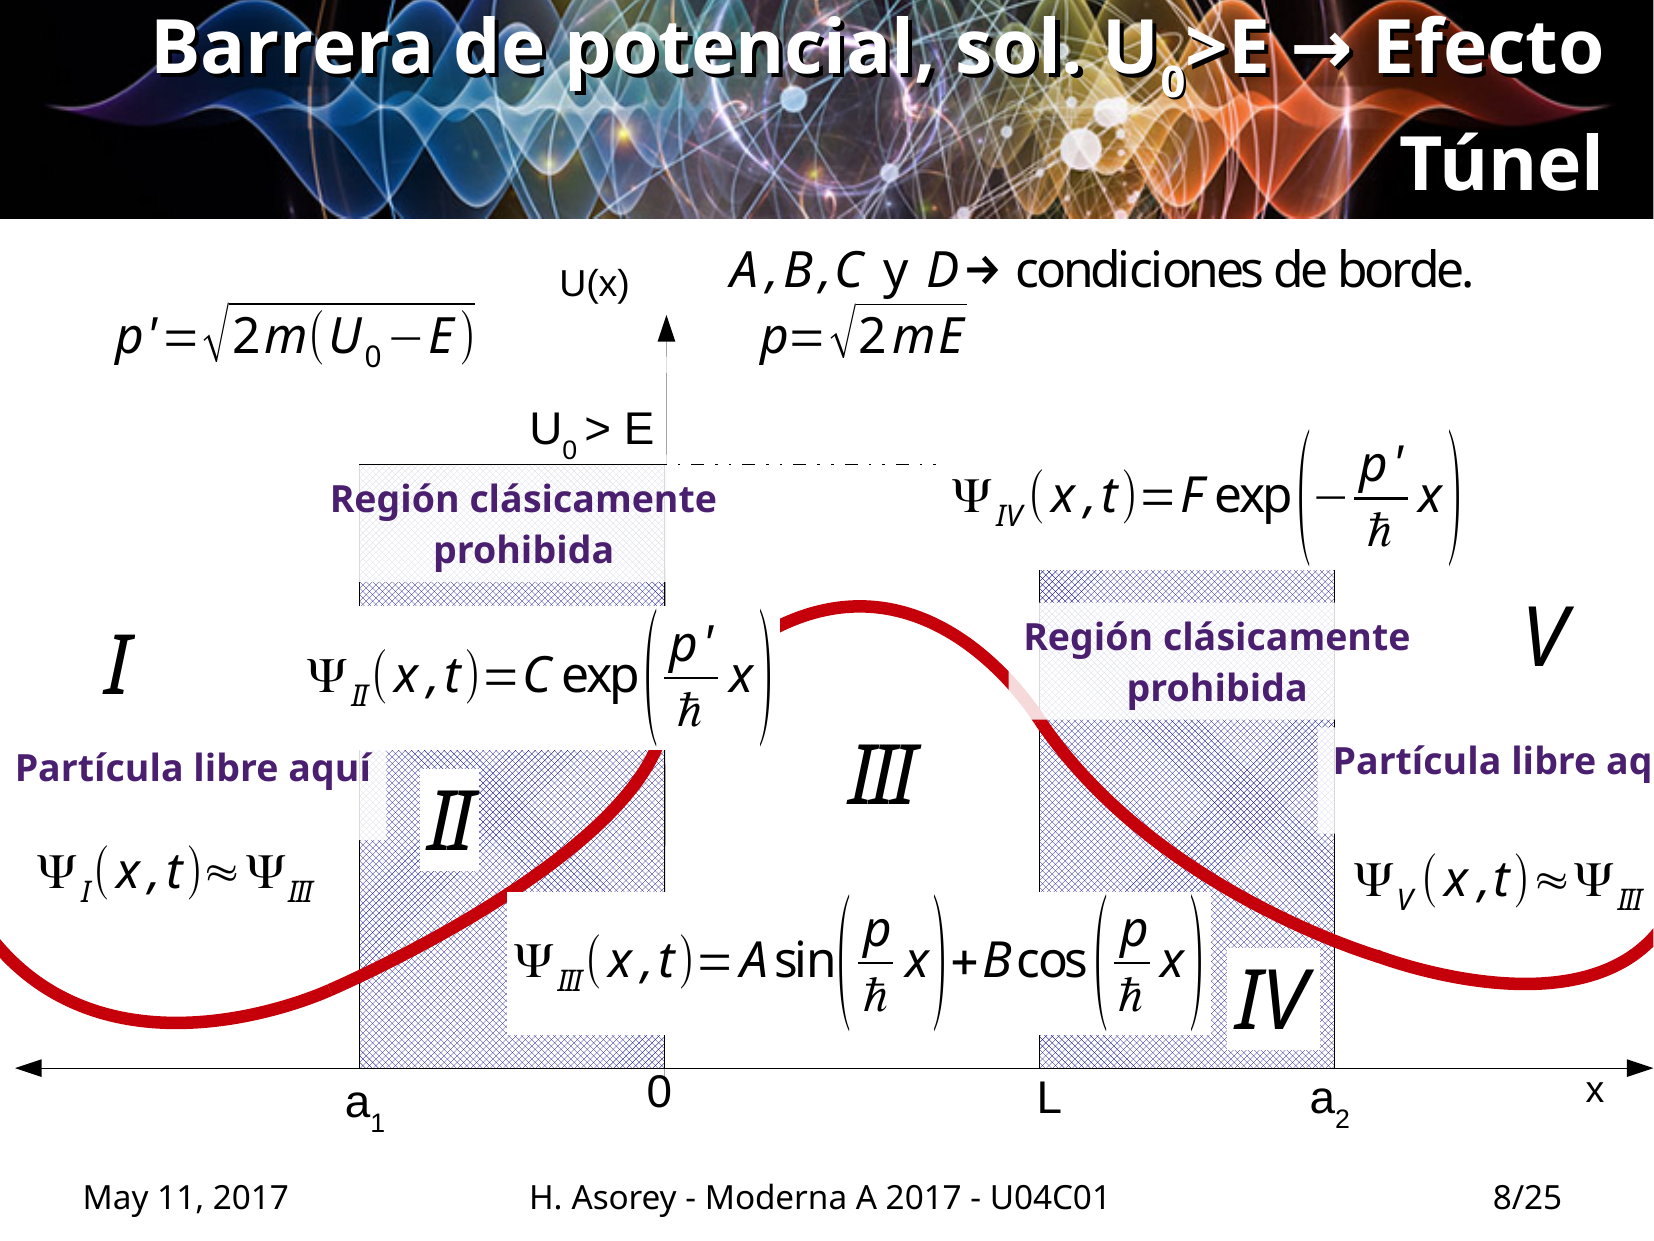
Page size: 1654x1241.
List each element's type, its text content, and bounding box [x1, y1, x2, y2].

text_box U0 > E [514, 395, 670, 465]
text_box [359, 904, 665, 1069]
text_box Partícula libre aquí [0, 733, 360, 841]
text_box 0 [631, 1059, 703, 1150]
chart [420, 769, 480, 871]
chart [1347, 848, 1648, 918]
chart [300, 606, 781, 750]
text_box [359, 582, 665, 606]
title Barrera de potencial, sol. U0>E → Efecto Túnel [45, 15, 1606, 191]
text_box x [1570, 1061, 1642, 1152]
chart [720, 239, 1480, 367]
text_box a1 [330, 1068, 401, 1159]
chart [30, 840, 319, 910]
text_box U(x) [544, 255, 646, 346]
text_box [1048, 720, 1335, 933]
picture [0, 0, 1654, 219]
text_box [524, 750, 665, 892]
chart [1515, 585, 1585, 687]
text_box [359, 750, 648, 969]
text_box Región clásicamente prohibida [1008, 602, 1369, 710]
text_box [1039, 571, 1335, 602]
text_box [1039, 732, 1335, 1069]
text_box L [1021, 1065, 1093, 1156]
chart [840, 723, 922, 826]
text_box Partícula libre aquí [1317, 727, 1654, 834]
chart [105, 300, 483, 375]
chart [506, 892, 1211, 1035]
chart [1227, 948, 1321, 1051]
text_box Región clásicamente prohibida [315, 465, 675, 572]
chart [96, 615, 136, 716]
chart [945, 427, 1470, 571]
text_box a2 [1294, 1065, 1366, 1156]
